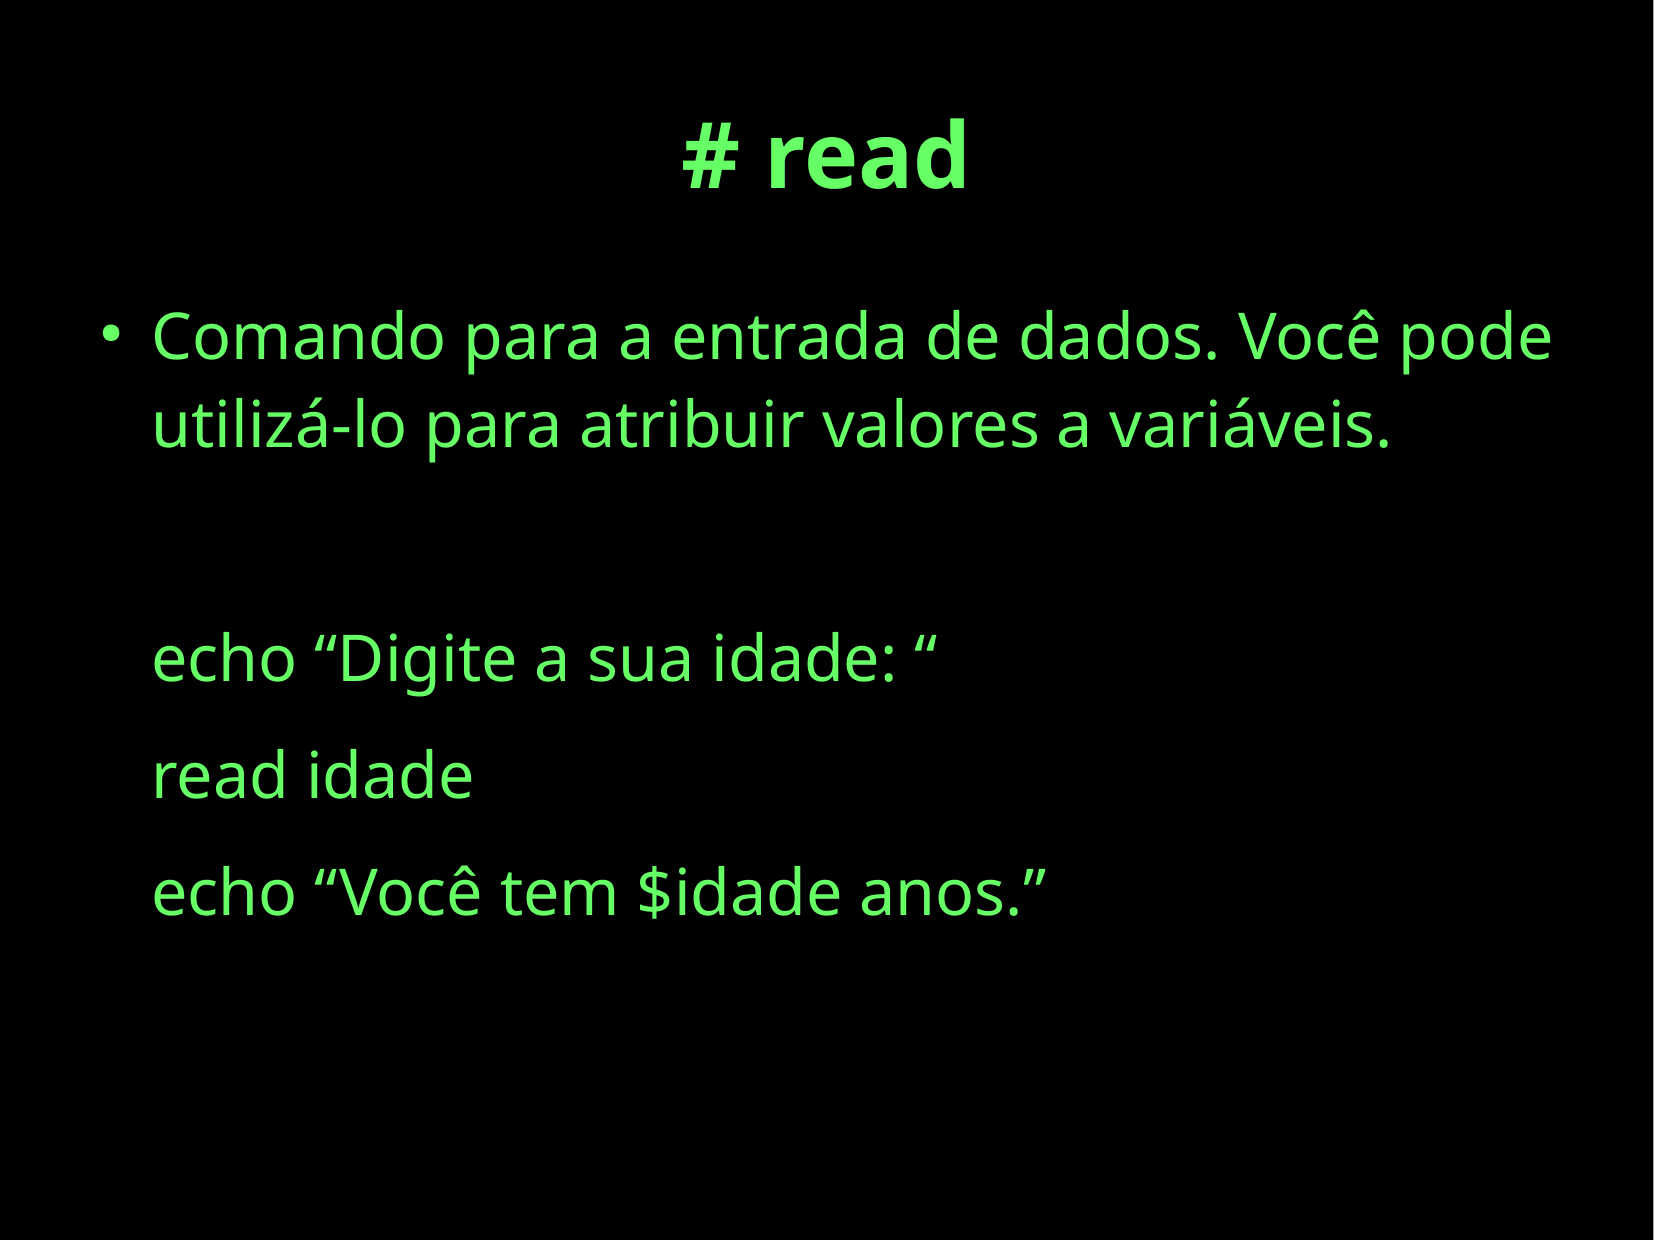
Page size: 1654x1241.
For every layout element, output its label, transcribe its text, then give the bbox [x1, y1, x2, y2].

list Comando para a entrada de dados. Você pode utilizá-lo para atribuir valores a variáveis. echo “Digite a sua idade: “ read idade echo “Você tem $idade anos.” [82, 290, 1571, 1010]
title # read [82, 49, 1571, 257]
